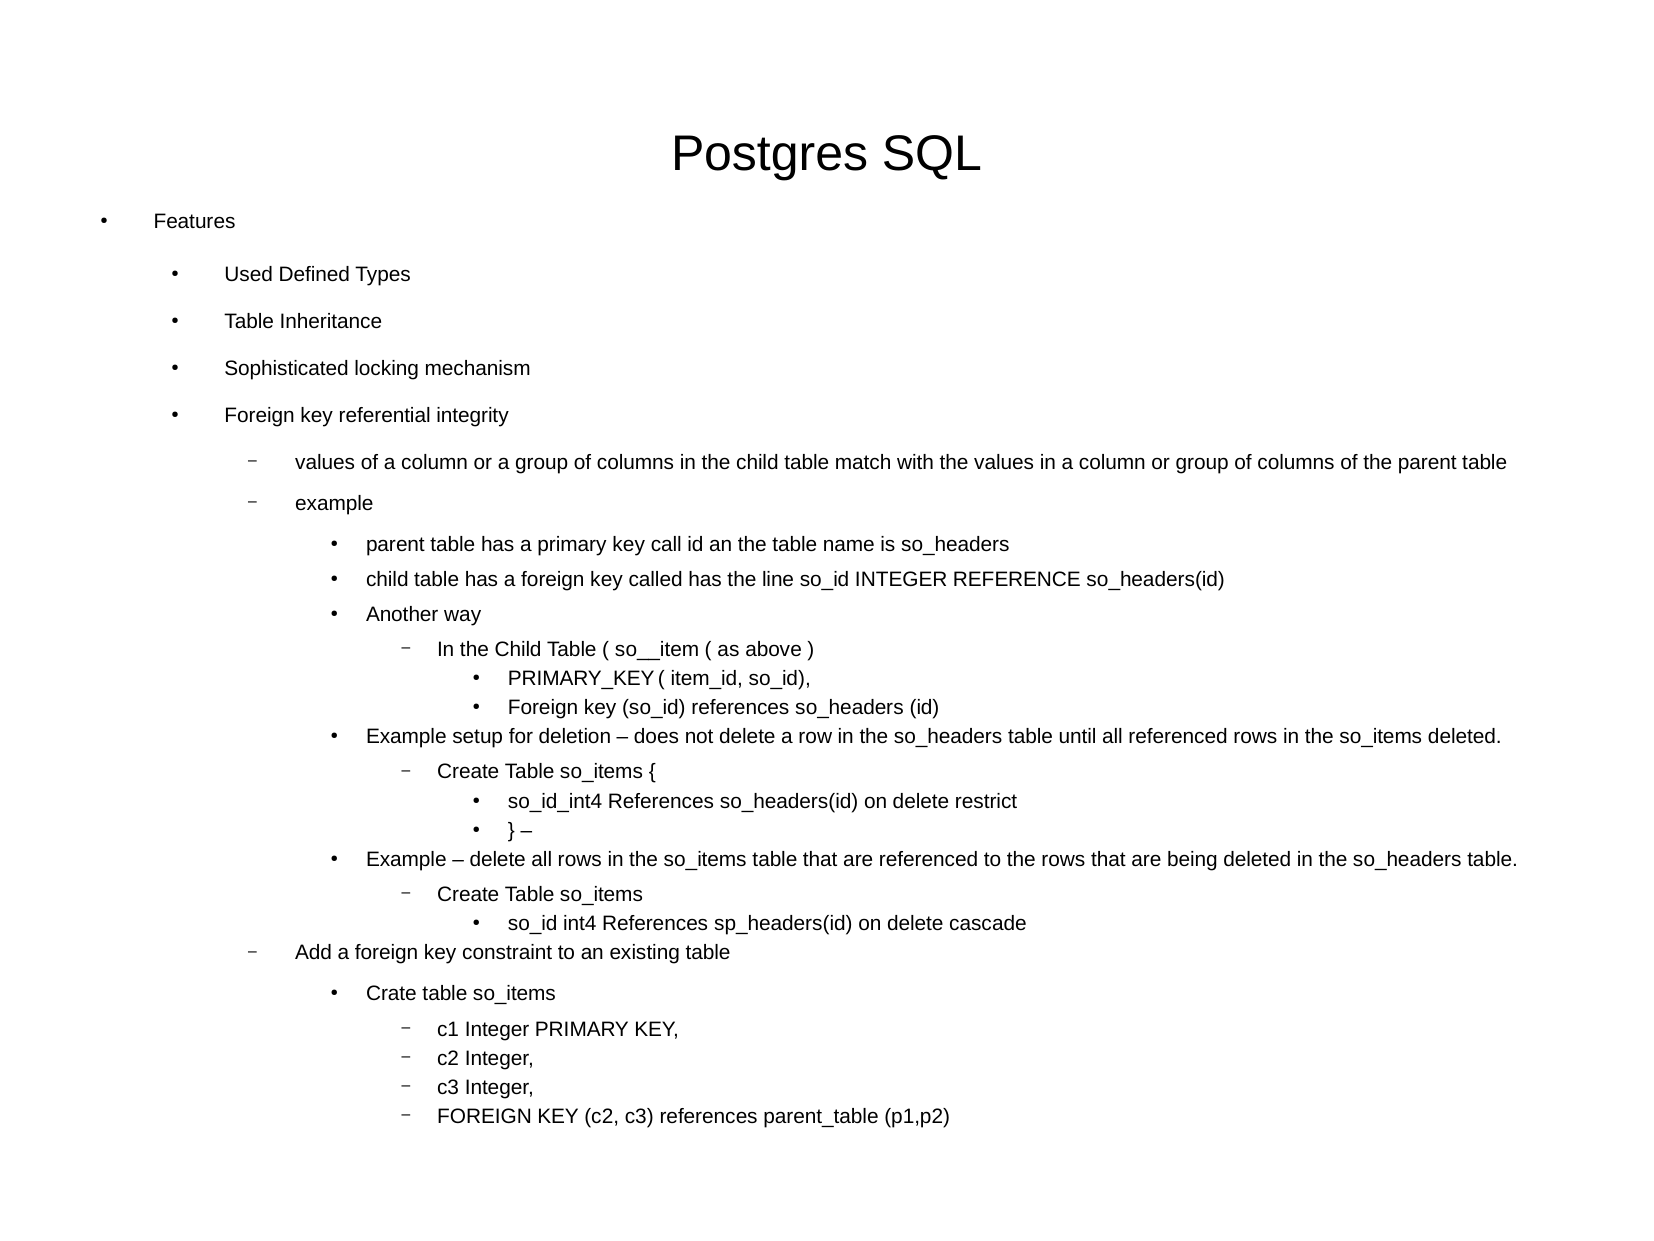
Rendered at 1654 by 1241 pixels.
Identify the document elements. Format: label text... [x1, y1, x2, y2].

list Features Used Defined Types Table Inheritance Sophisticated locking mechanism Foreign key referential integrity values of a column or a group of columns in the child table match with the values in a column or group of columns of the parent table example parent table has a primary key call id an the table name is so_headers child table has a foreign key called has the line so_id INTEGER REFERENCE so_headers(id) Another way In the Child Table ( so__item ( as above ) PRIMARY_KEY ( item_id, so_id), Foreign key (so_id) references so_headers (id) Example setup for deletion – does not delete a row in the so_headers table until all referenced rows in the so_items deleted. Create Table so_items { so_id_int4 References so_headers(id) on delete restrict } – Example – delete all rows in the so_items table that are referenced to the rows that are being deleted in the so_headers table. Create Table so_items so_id int4 References sp_headers(id) on delete cascade Add a foreign key constraint to an existing table Crate table so_items c1 Integer PRIMARY KEY, c2 Integer, c3 Integer, FOREIGN KEY (c2, c3) references parent_table (p1,p2) [82, 210, 1571, 1201]
title Postgres SQL [82, 49, 1571, 210]
